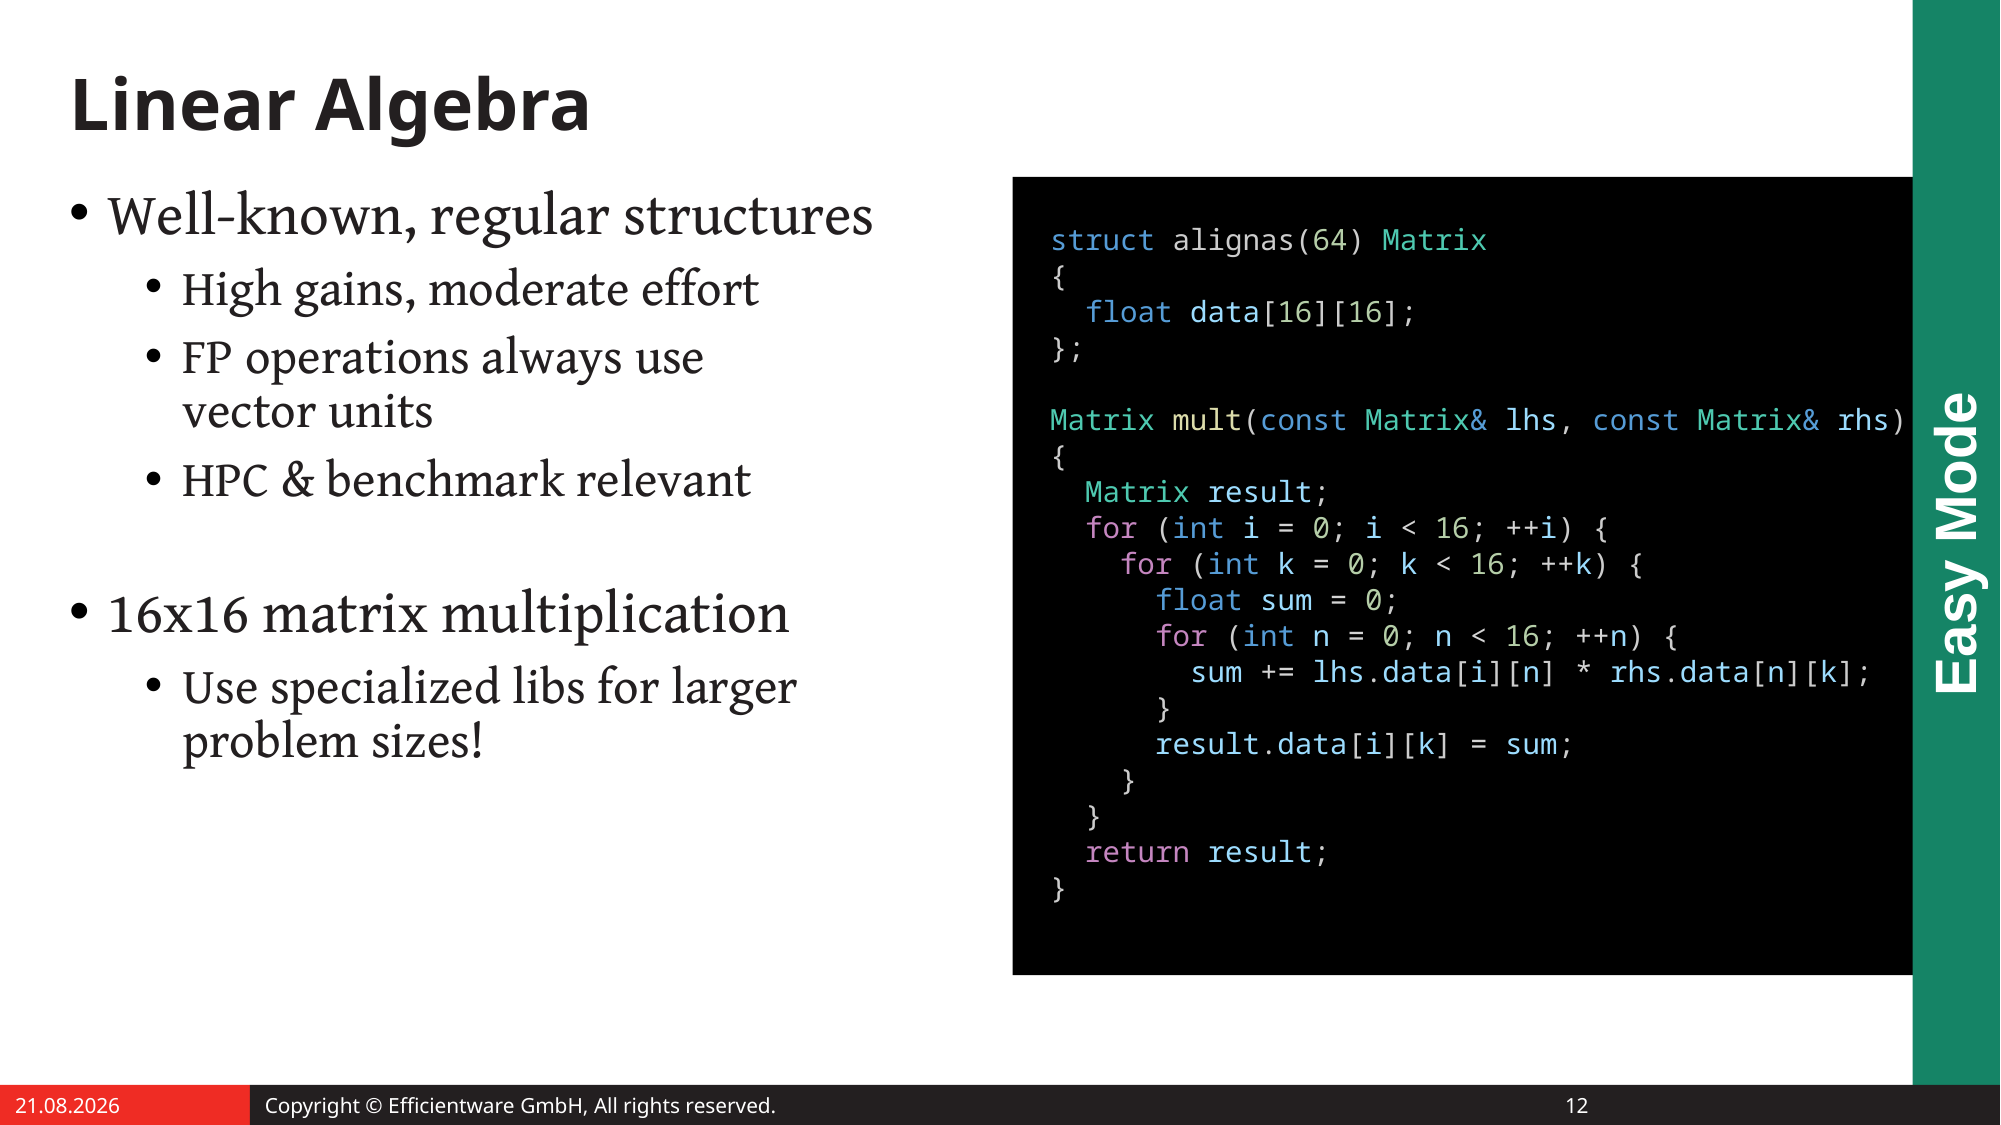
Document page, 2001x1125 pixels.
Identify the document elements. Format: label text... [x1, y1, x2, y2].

footer Copyright © Efficientware GmbH, All rights reserved. [249, 1084, 1550, 1125]
list Well-known, regular structures High gains, moderate effort FP operations always use vector units HPC & benchmark relevant 16x16 matrix multiplication Use specialized libs for larger problem sizes! [55, 176, 983, 1063]
title Linear Algebra [55, 52, 1945, 156]
slide_number 02.11.2025 [0, 1084, 249, 1125]
text_box Easy Mode [1912, 0, 2000, 1084]
list struct alignas(64) Matrix { float data[16][16]; }; Matrix mult(const Matrix& lhs, const Matrix& rhs) { Matrix result; for (int i = 0; i < 16; ++i) { for (int k = 0; k < 16; ++k) { float sum = 0; for (int n = 0; n < 16; ++n) { sum += lhs.data[i][n] * rhs.data[n][k]; } result.data[i][k] = sum; } } return result; } [1012, 176, 1912, 976]
slide_number <number> [1550, 1084, 2000, 1125]
